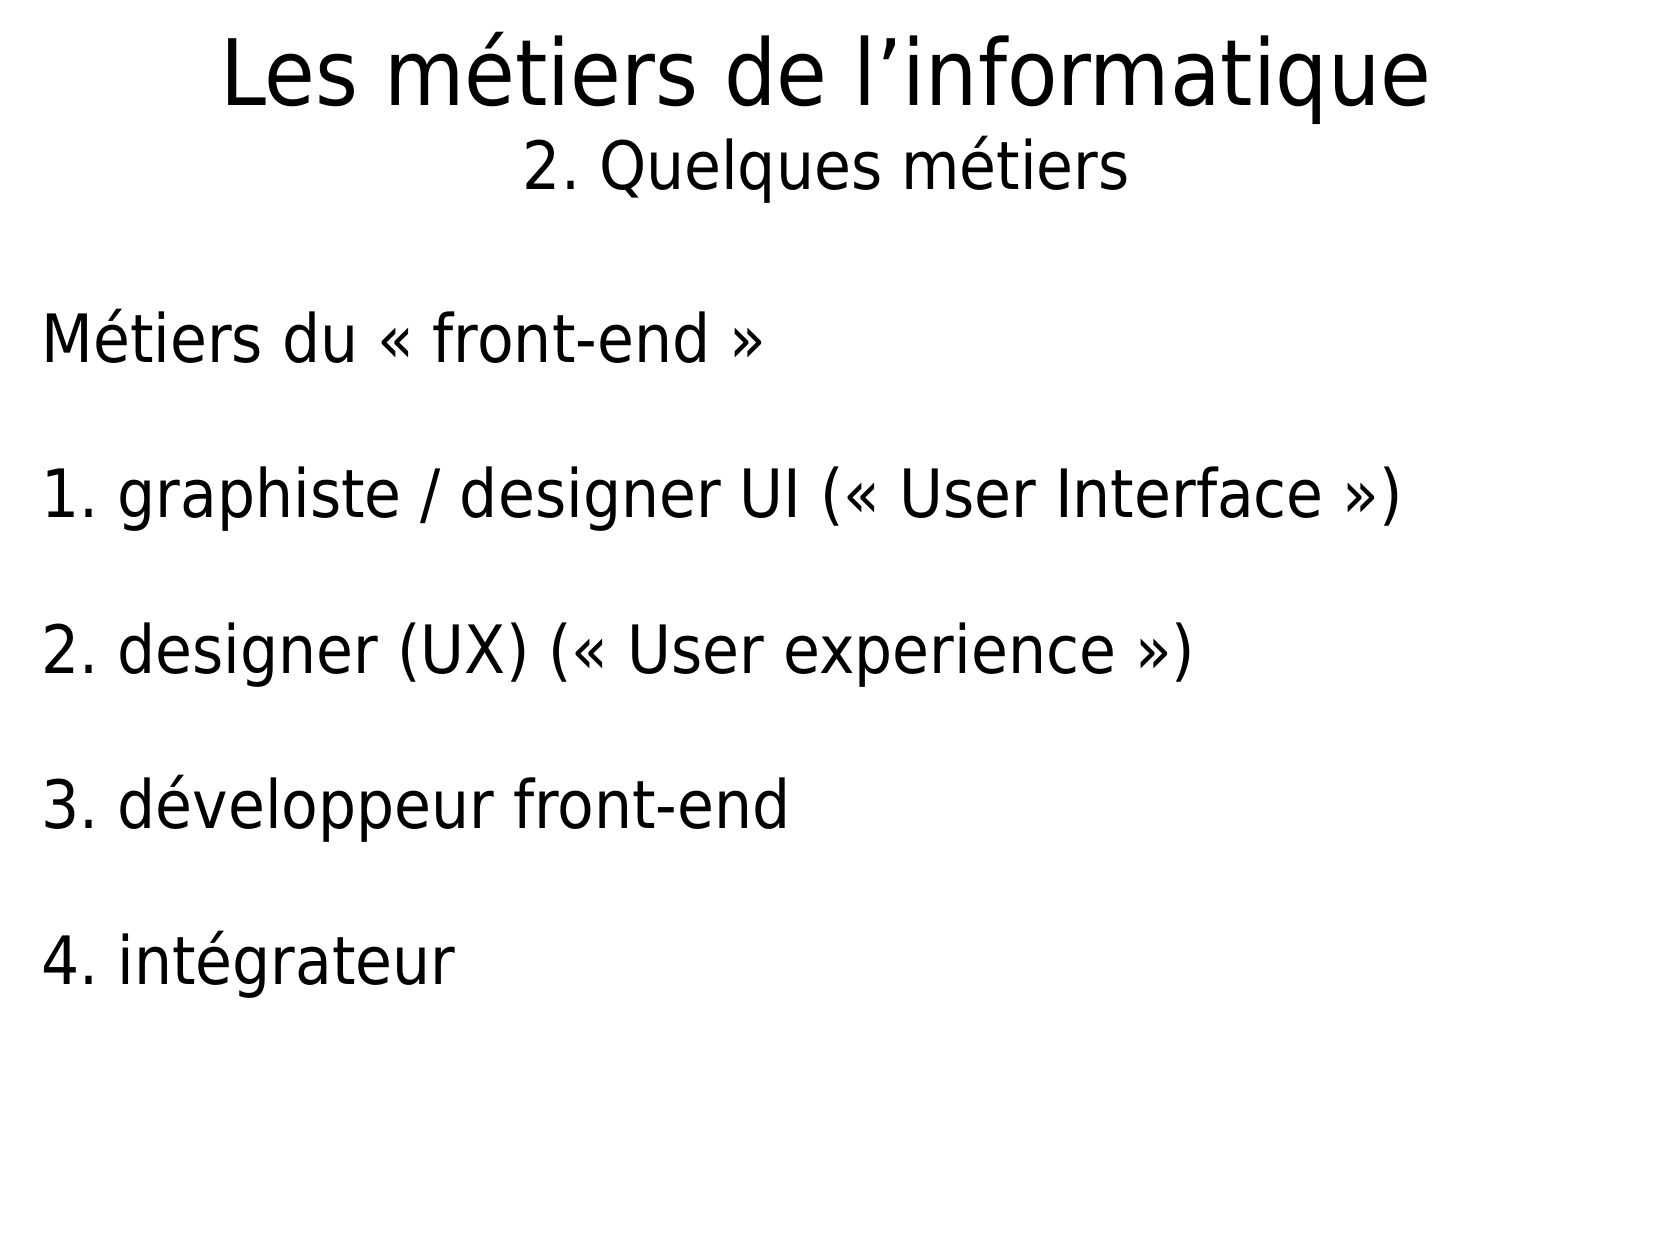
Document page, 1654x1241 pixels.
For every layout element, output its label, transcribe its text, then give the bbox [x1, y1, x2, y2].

title Métiers du « front-end » 1. graphiste / designer UI (« User Interface ») 2. designer (UX) (« User experience ») 3. développeur front-end 4. intégrateur [41, 222, 1613, 1183]
title Les métiers de l’informatique 2. Quelques métiers [41, 12, 1613, 214]
